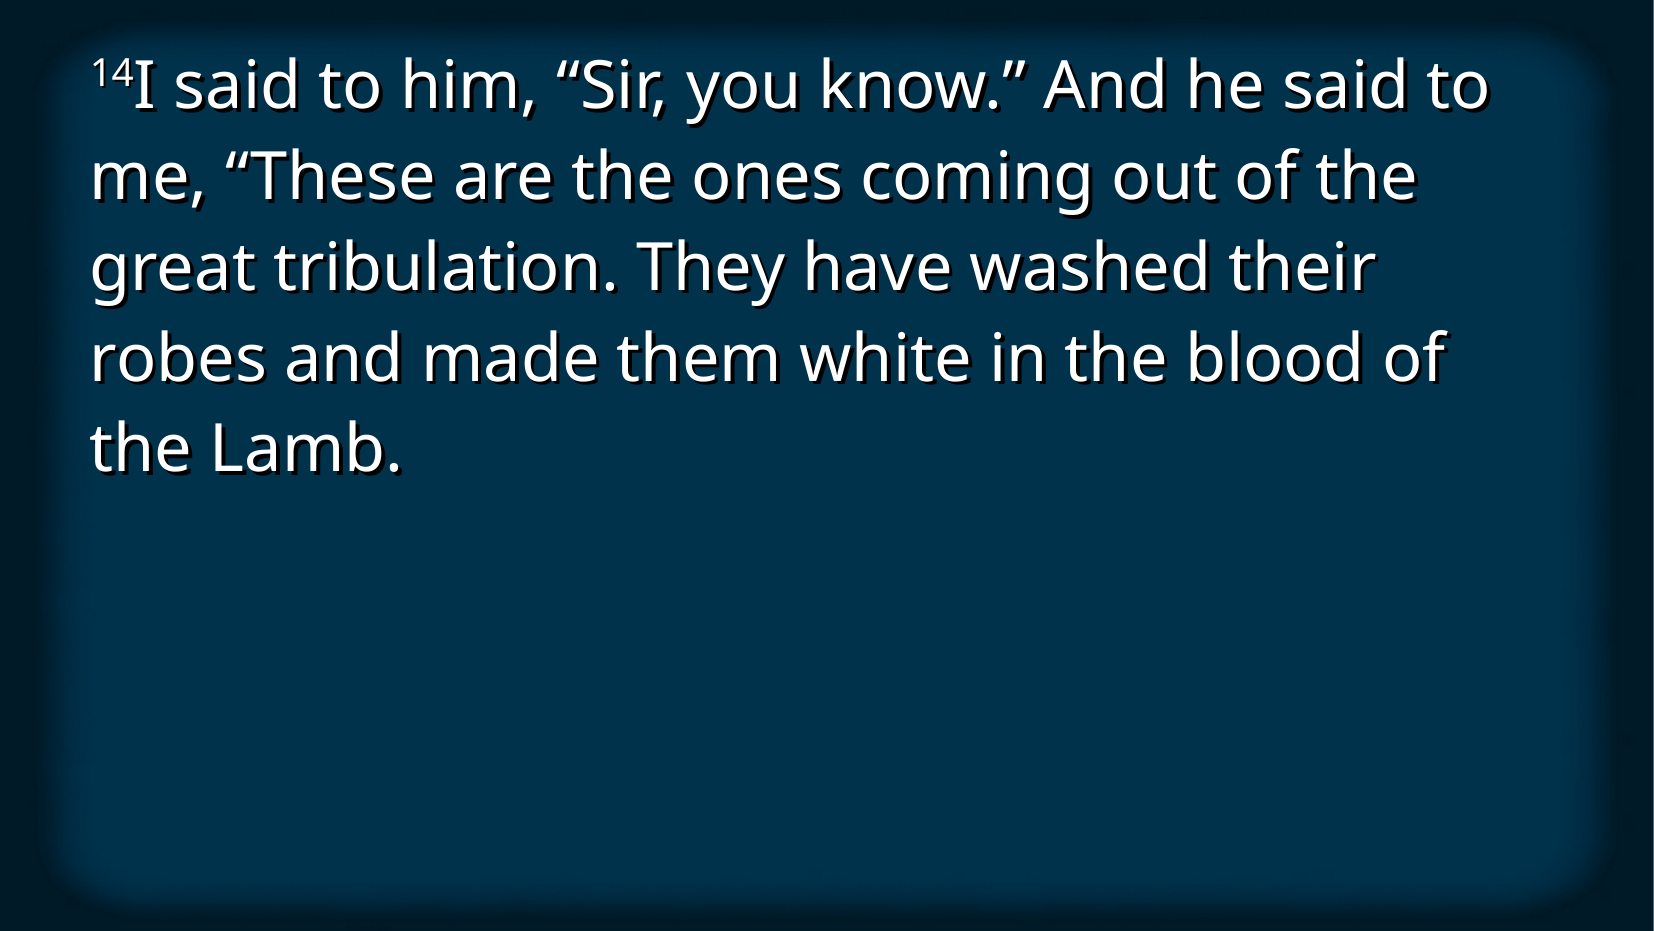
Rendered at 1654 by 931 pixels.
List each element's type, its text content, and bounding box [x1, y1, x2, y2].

text_box 14I said to him, “Sir, you know.” And he said to me, “These are the ones coming out of the great tribulation. They have washed their robes and made them white in the blood of the Lamb. [75, 30, 1561, 400]
picture [0, 0, 1654, 931]
